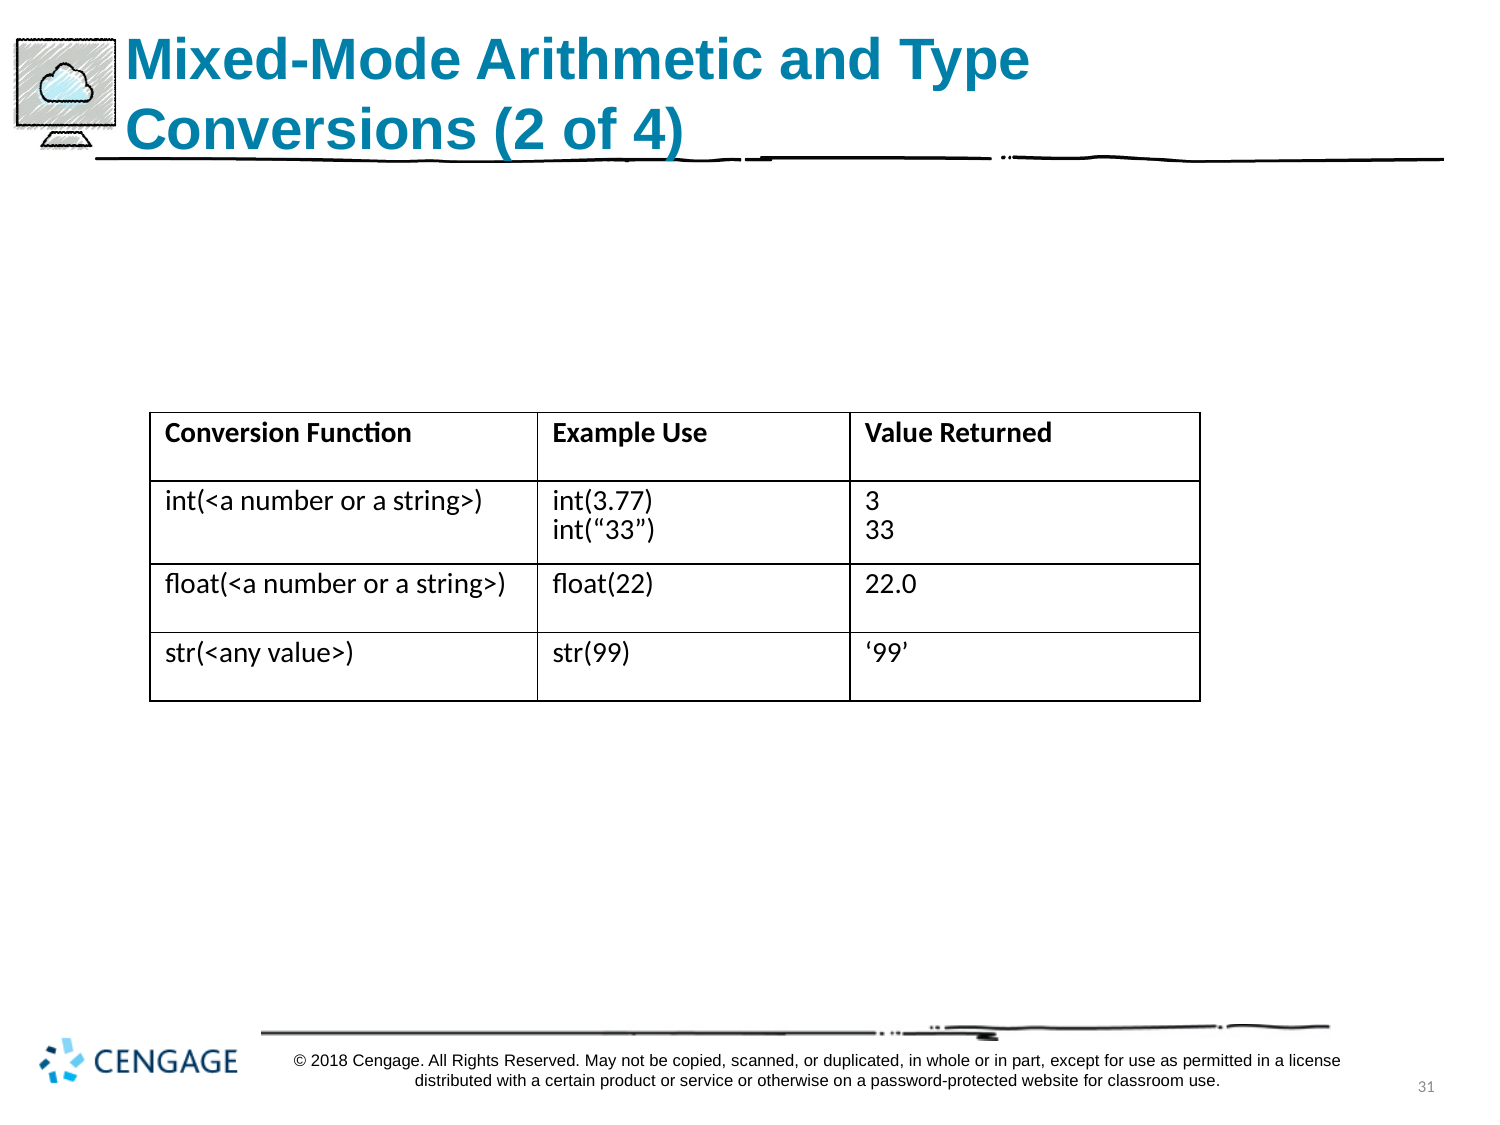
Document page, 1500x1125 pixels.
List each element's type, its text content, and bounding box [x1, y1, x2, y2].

table_header Value Returned [851, 413, 1199, 480]
picture [13, 36, 117, 151]
table_cell str(99) [538, 633, 849, 700]
table_cell int(3.77) int(“33”) [538, 482, 849, 563]
picture [261, 1024, 1331, 1041]
table_cell float(22) [538, 565, 849, 632]
table_cell float(<a number or a string>) [151, 565, 537, 632]
picture [19, 1024, 250, 1096]
table_header Conversion Function [151, 413, 537, 480]
table_cell 22.0 [851, 565, 1199, 632]
table_cell int(<a number or a string>) [151, 482, 537, 563]
picture [154, 155, 1444, 163]
table_cell str(<any value>) [151, 633, 537, 700]
title Mixed-Mode Arithmetic and Type Conversions (2 of 4) [125, 20, 1125, 162]
table_cell ‘99’ [851, 633, 1199, 700]
table_cell 3 33 [851, 482, 1199, 563]
table_header Example Use [538, 413, 849, 480]
footer © 2018 Cengage. All Rights Reserved. May not be copied, scanned, or duplicated, in whole or in part, except for use as permitted in a license distributed with a certain product or service or otherwise on a password-protected website for classroom use. [262, 1050, 1375, 1091]
